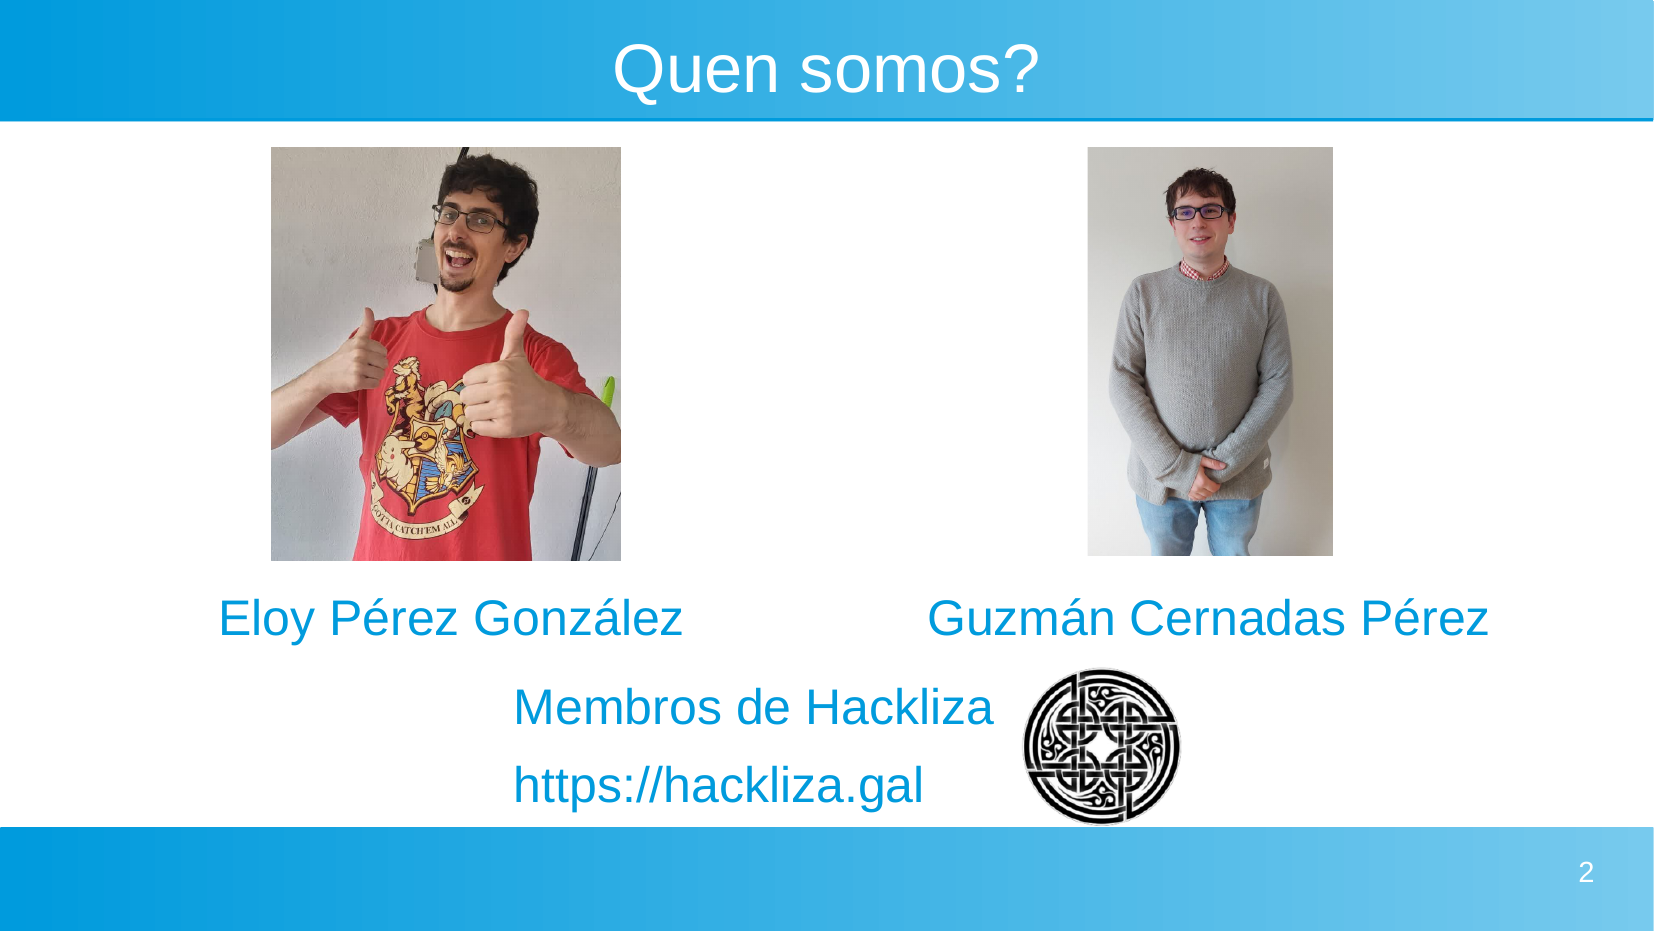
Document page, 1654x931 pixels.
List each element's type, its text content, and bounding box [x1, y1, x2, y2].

picture [1020, 666, 1182, 827]
title Quen somos? [59, 29, 1595, 108]
picture [1087, 147, 1333, 556]
picture [271, 147, 621, 562]
list Eloy Pérez González [147, 590, 709, 709]
list Guzmán Cernadas Pérez [856, 590, 1536, 709]
list Membros de Hackliza https://hackliza.gal [442, 679, 1004, 798]
